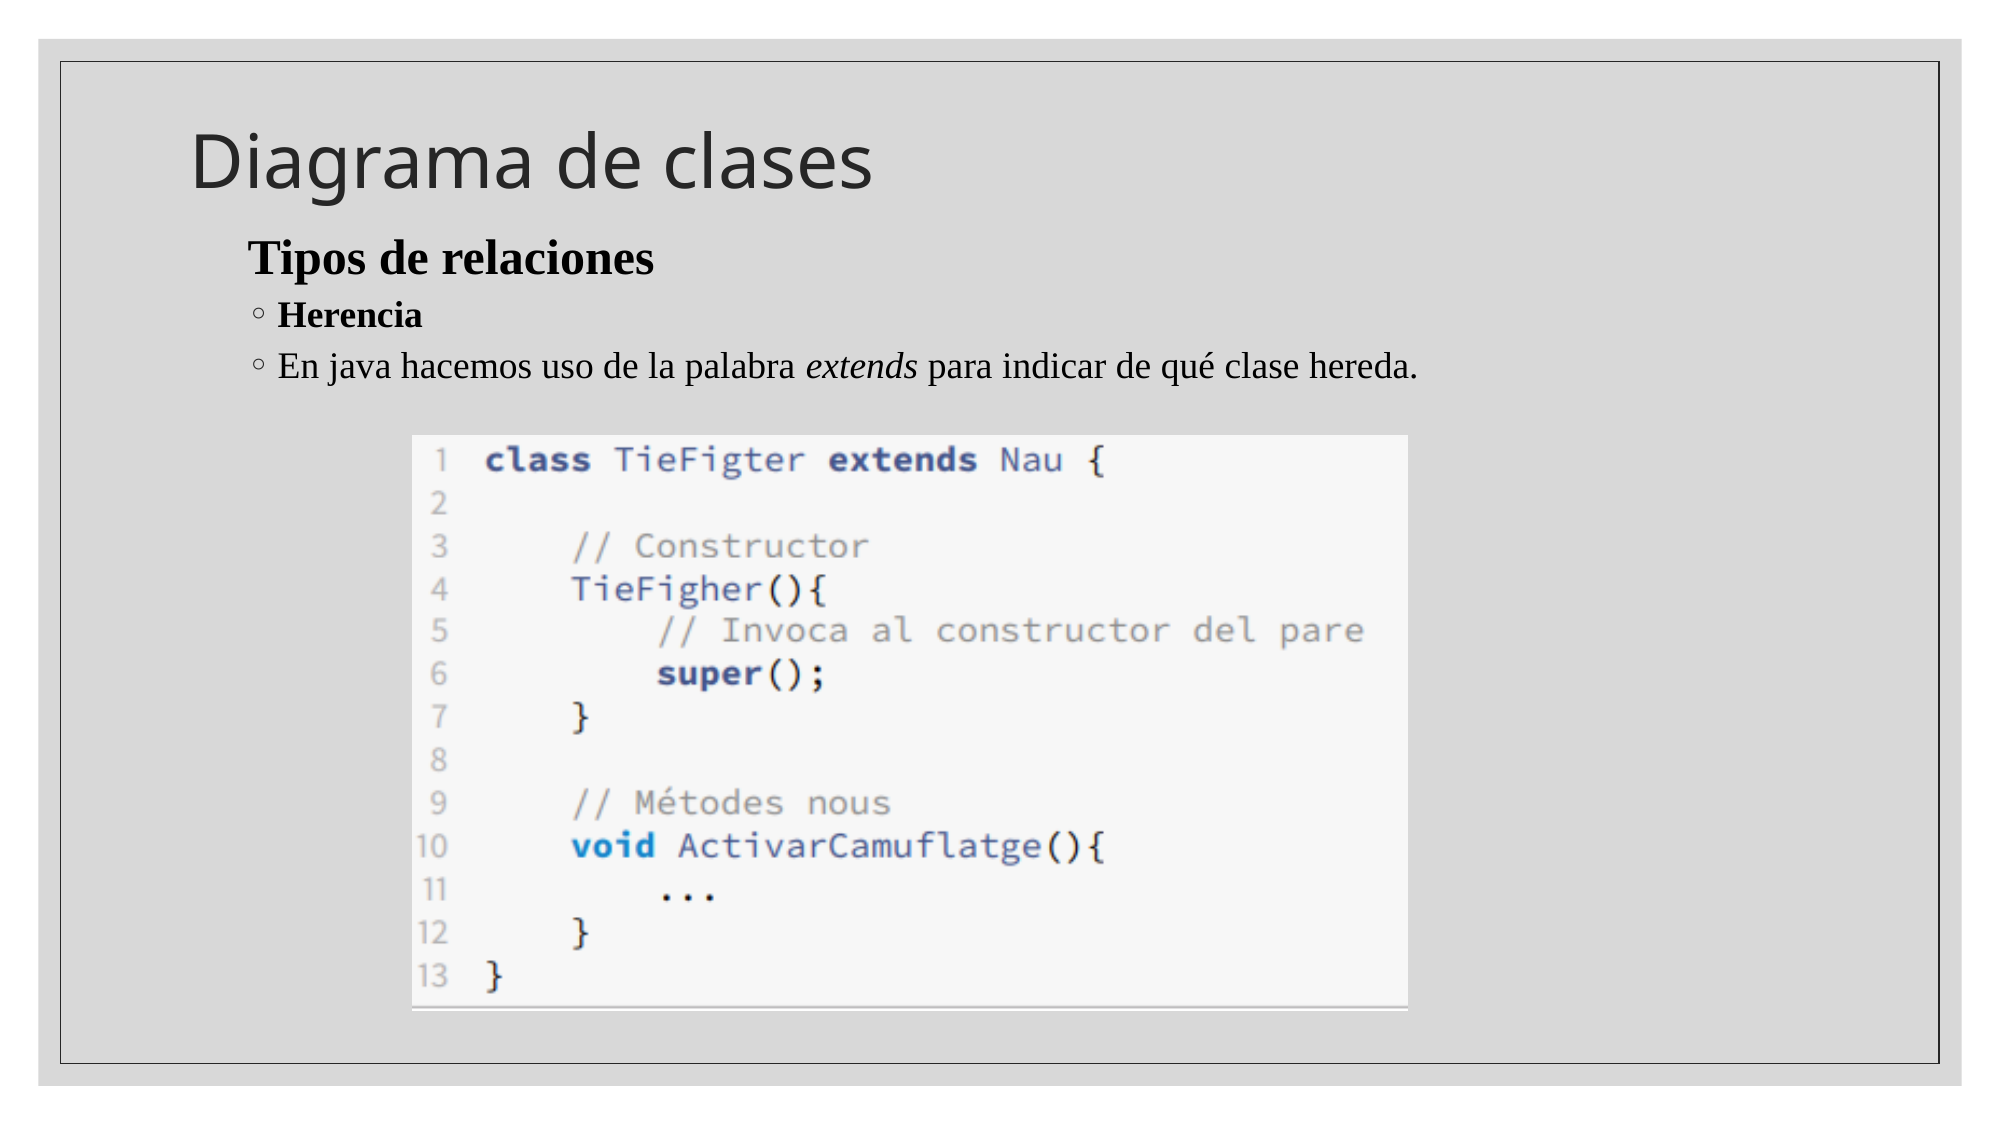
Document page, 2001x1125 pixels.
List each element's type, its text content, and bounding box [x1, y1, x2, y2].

picture [412, 435, 1408, 1011]
title Diagrama de clases [174, 105, 1825, 224]
list Tipos de relaciones Herencia En java hacemos uso de la palabra extends para indicar de qué clase hereda. [142, 223, 1793, 988]
